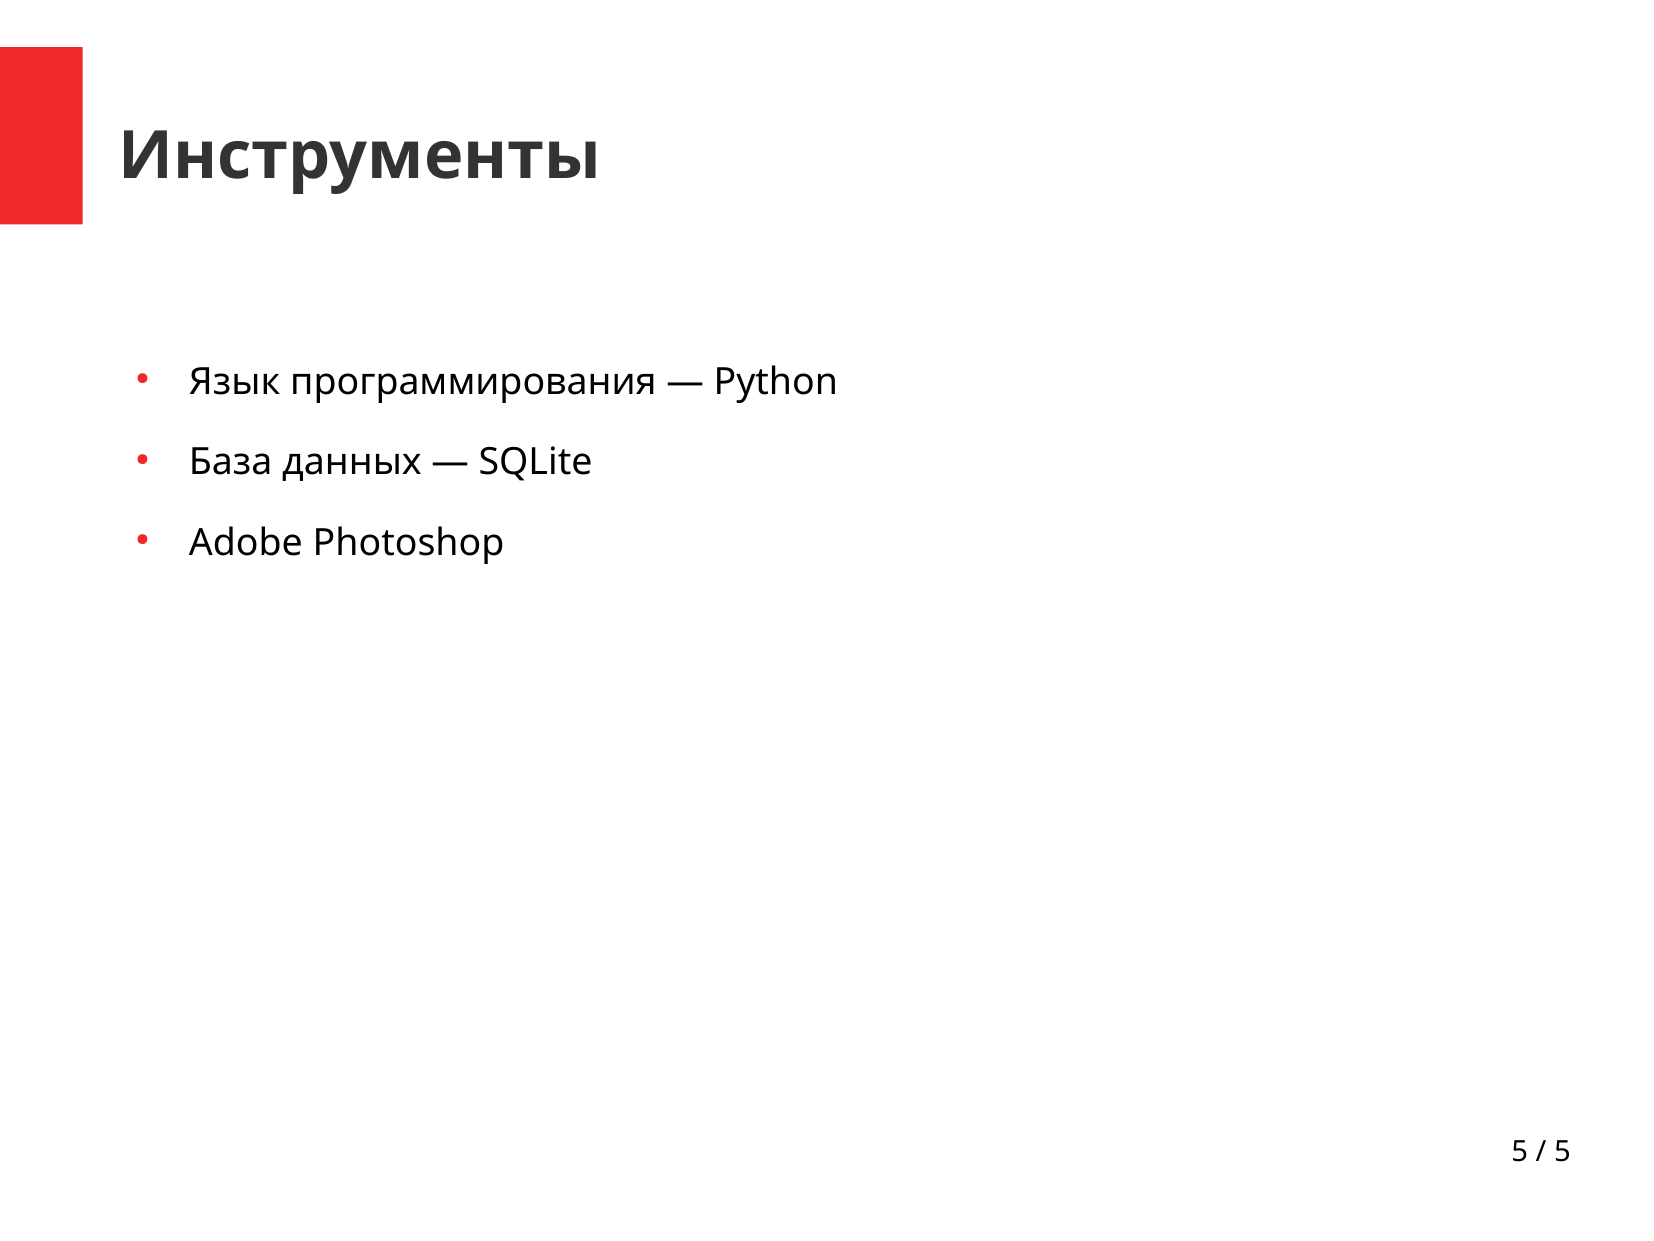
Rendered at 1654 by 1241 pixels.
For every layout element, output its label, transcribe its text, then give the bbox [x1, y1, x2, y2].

list Язык программирования — Python База данных — SQLite Adobe Photoshop [118, 354, 1536, 1074]
title Инструменты [118, 49, 1571, 257]
